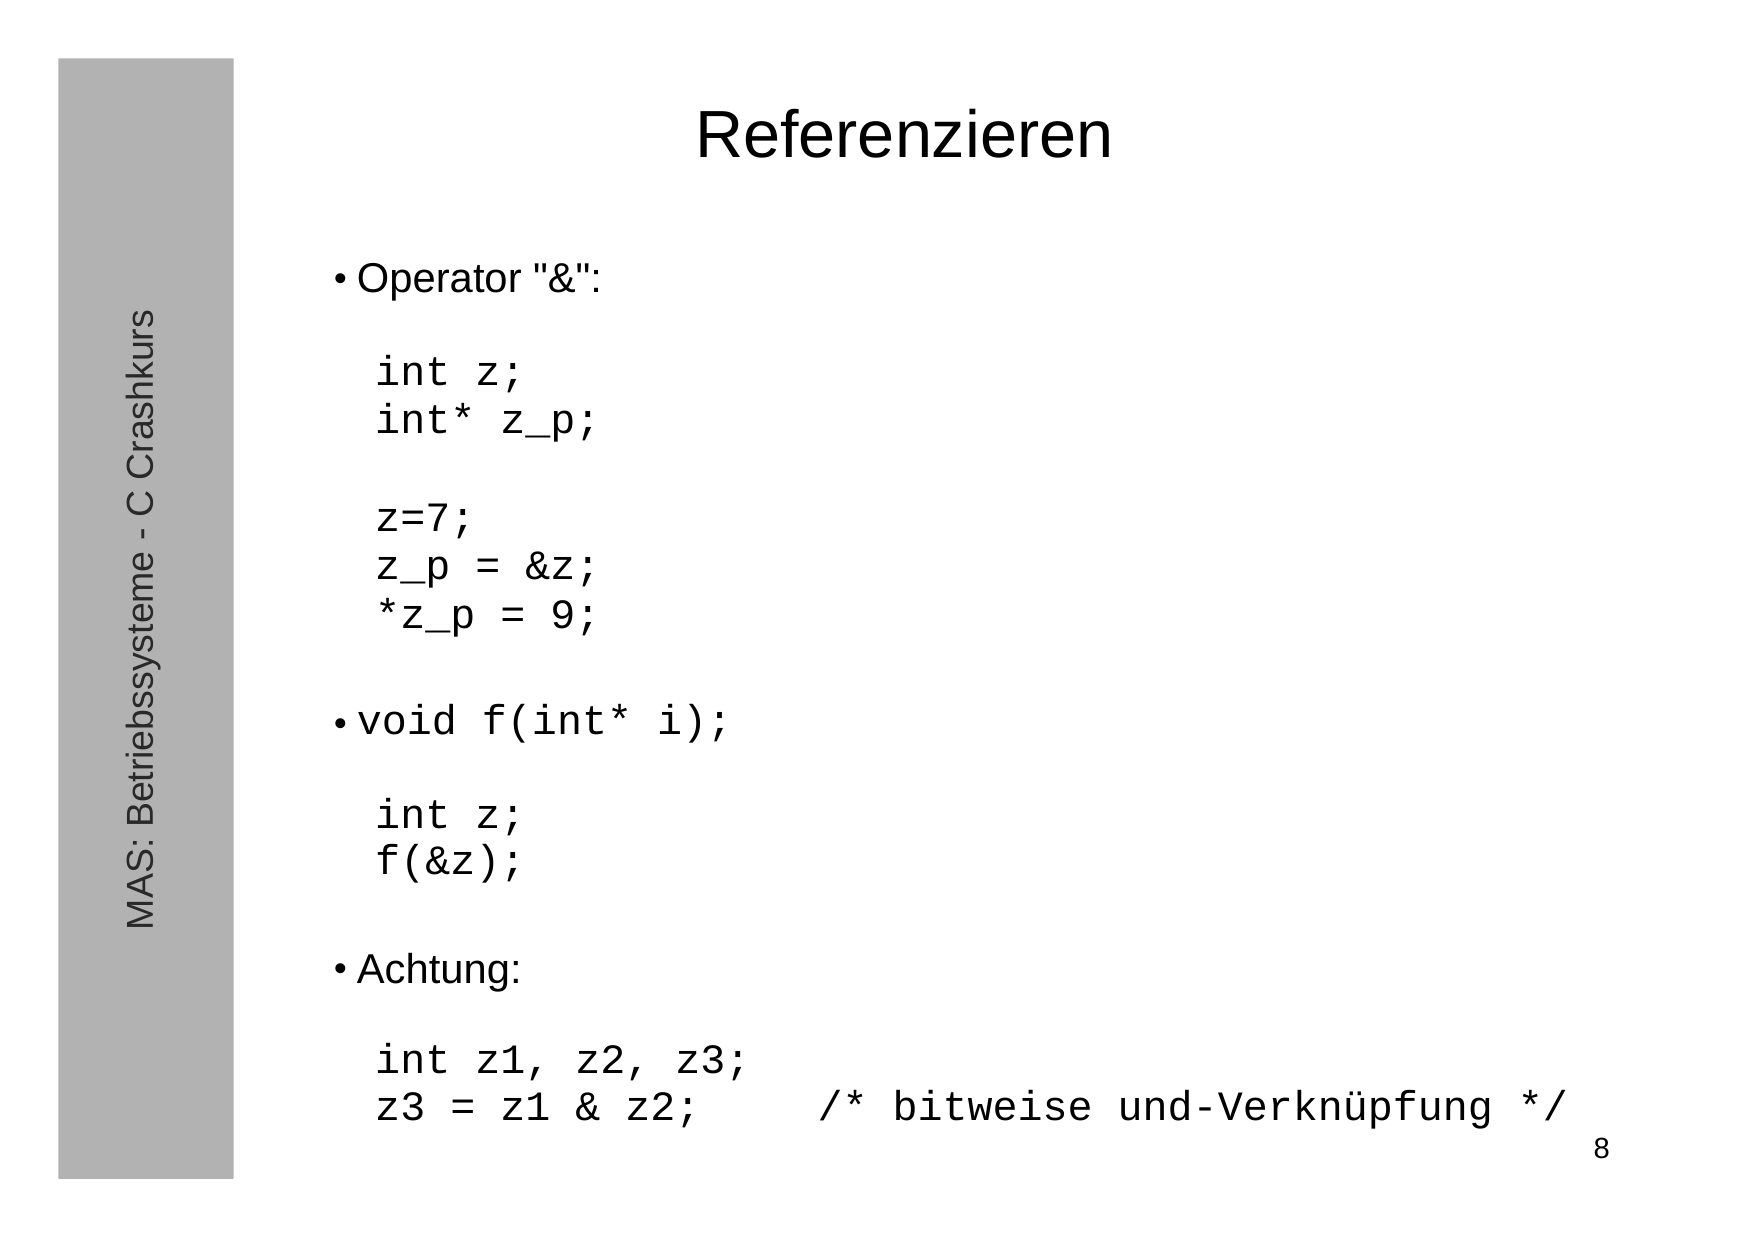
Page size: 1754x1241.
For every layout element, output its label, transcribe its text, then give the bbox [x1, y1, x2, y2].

text_box [290, 221, 1651, 383]
text_box <number> [1593, 1130, 1651, 1168]
text_box Operator "&": int z; int* z_p; z=7; z_p = &z; *z_p = 9; void f(int* i); int z; f(&z); Achtung: int z1, z2, z3; z3 = z1 & z2; /* bitweise und-Verknüpfung */ [318, 246, 1637, 1221]
text_box MAS: Betriebssysteme - C Crashkurs [110, 60, 195, 1180]
text_box Referenzieren [659, 86, 1150, 181]
text_box [59, 59, 233, 1179]
